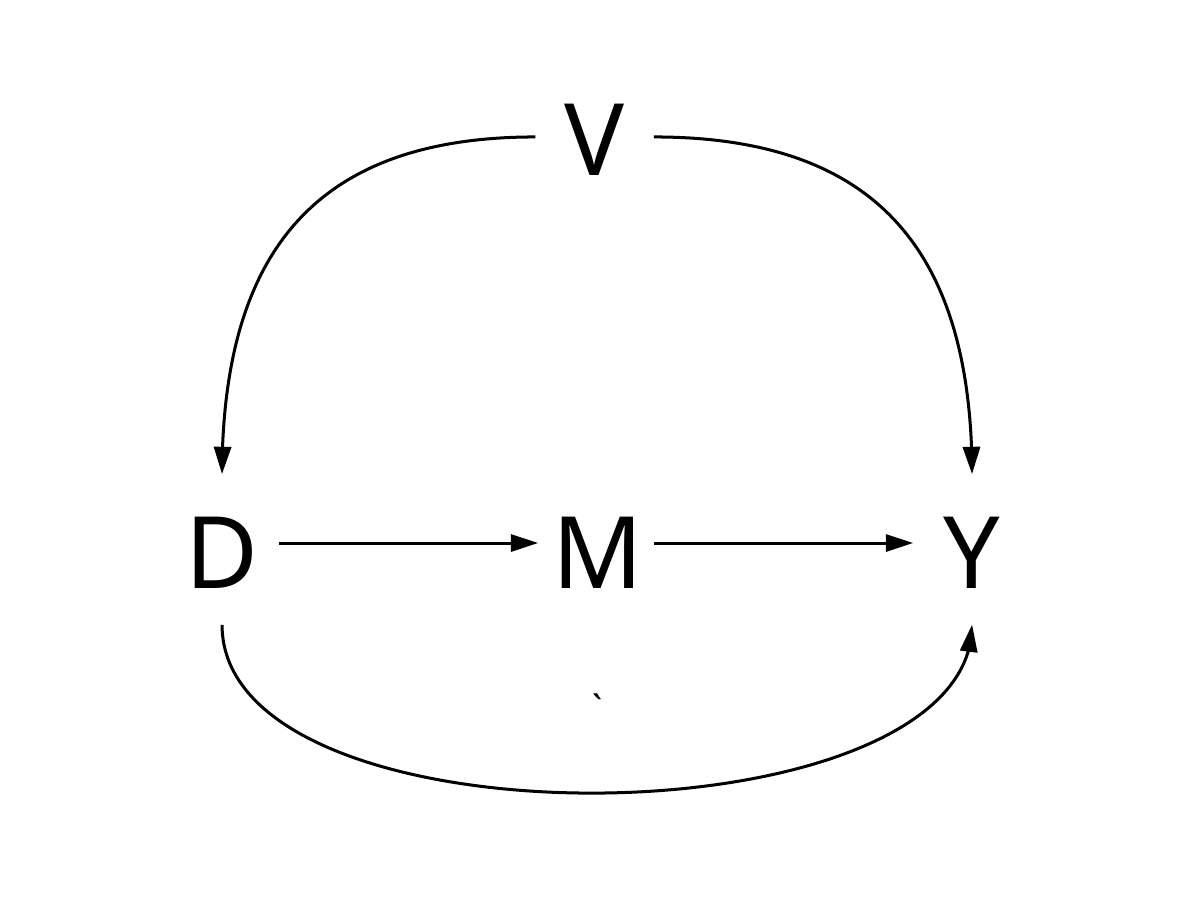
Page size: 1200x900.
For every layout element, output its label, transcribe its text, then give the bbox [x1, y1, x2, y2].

text_box Y [912, 473, 1032, 607]
text_box M [537, 473, 657, 607]
text_box V [535, 61, 654, 194]
text_box D [162, 473, 282, 607]
